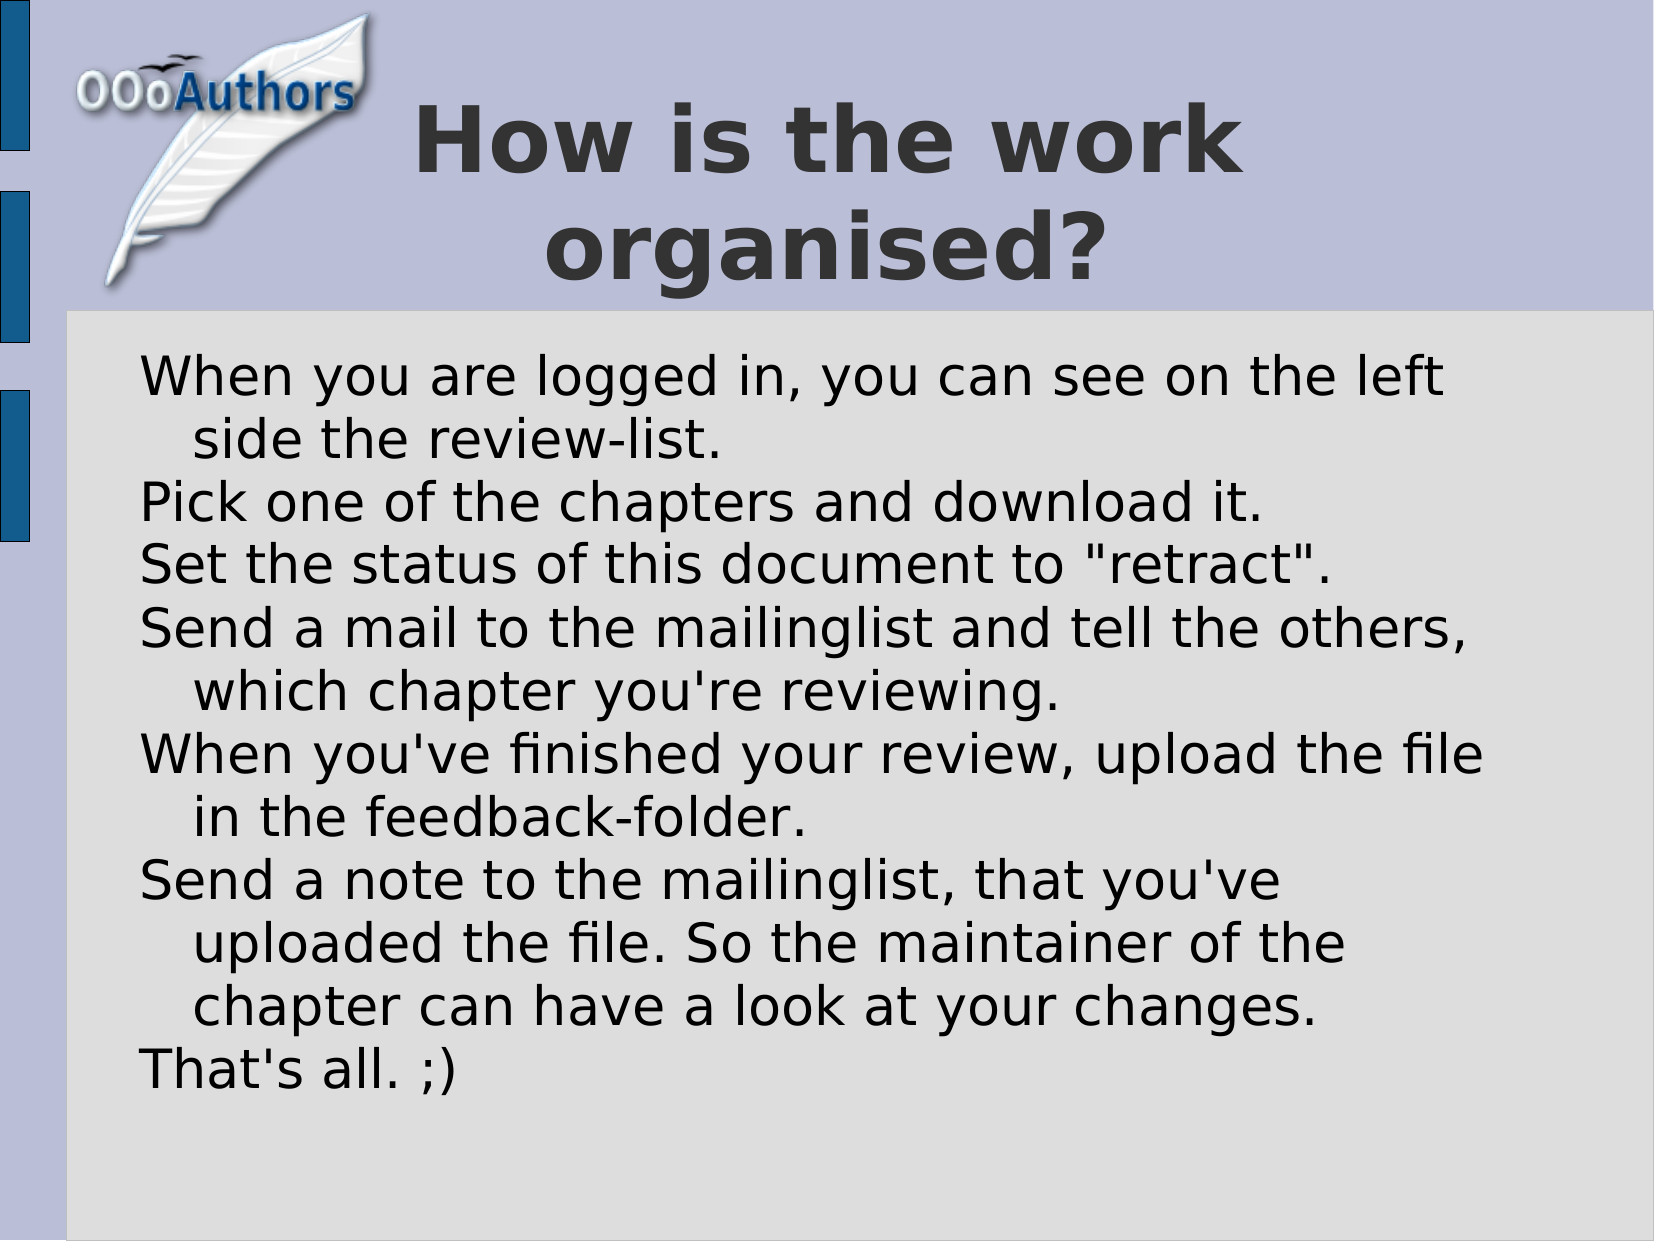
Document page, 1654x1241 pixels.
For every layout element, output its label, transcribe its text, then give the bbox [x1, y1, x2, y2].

picture [64, 0, 384, 302]
list When you are logged in, you can see on the left side the review-list. Pick one of the chapters and download it. Set the status of this document to "retract". Send a mail to the mailinglist and tell the others, which chapter you're reviewing. When you've finished your review, upload the file in the feedback-folder. Send a note to the mailinglist, that you've uploaded the file. So the maintainer of the chapter can have a look at your changes. That's all. ;) [121, 344, 1534, 1127]
title How is the work organised? [121, 87, 1534, 302]
